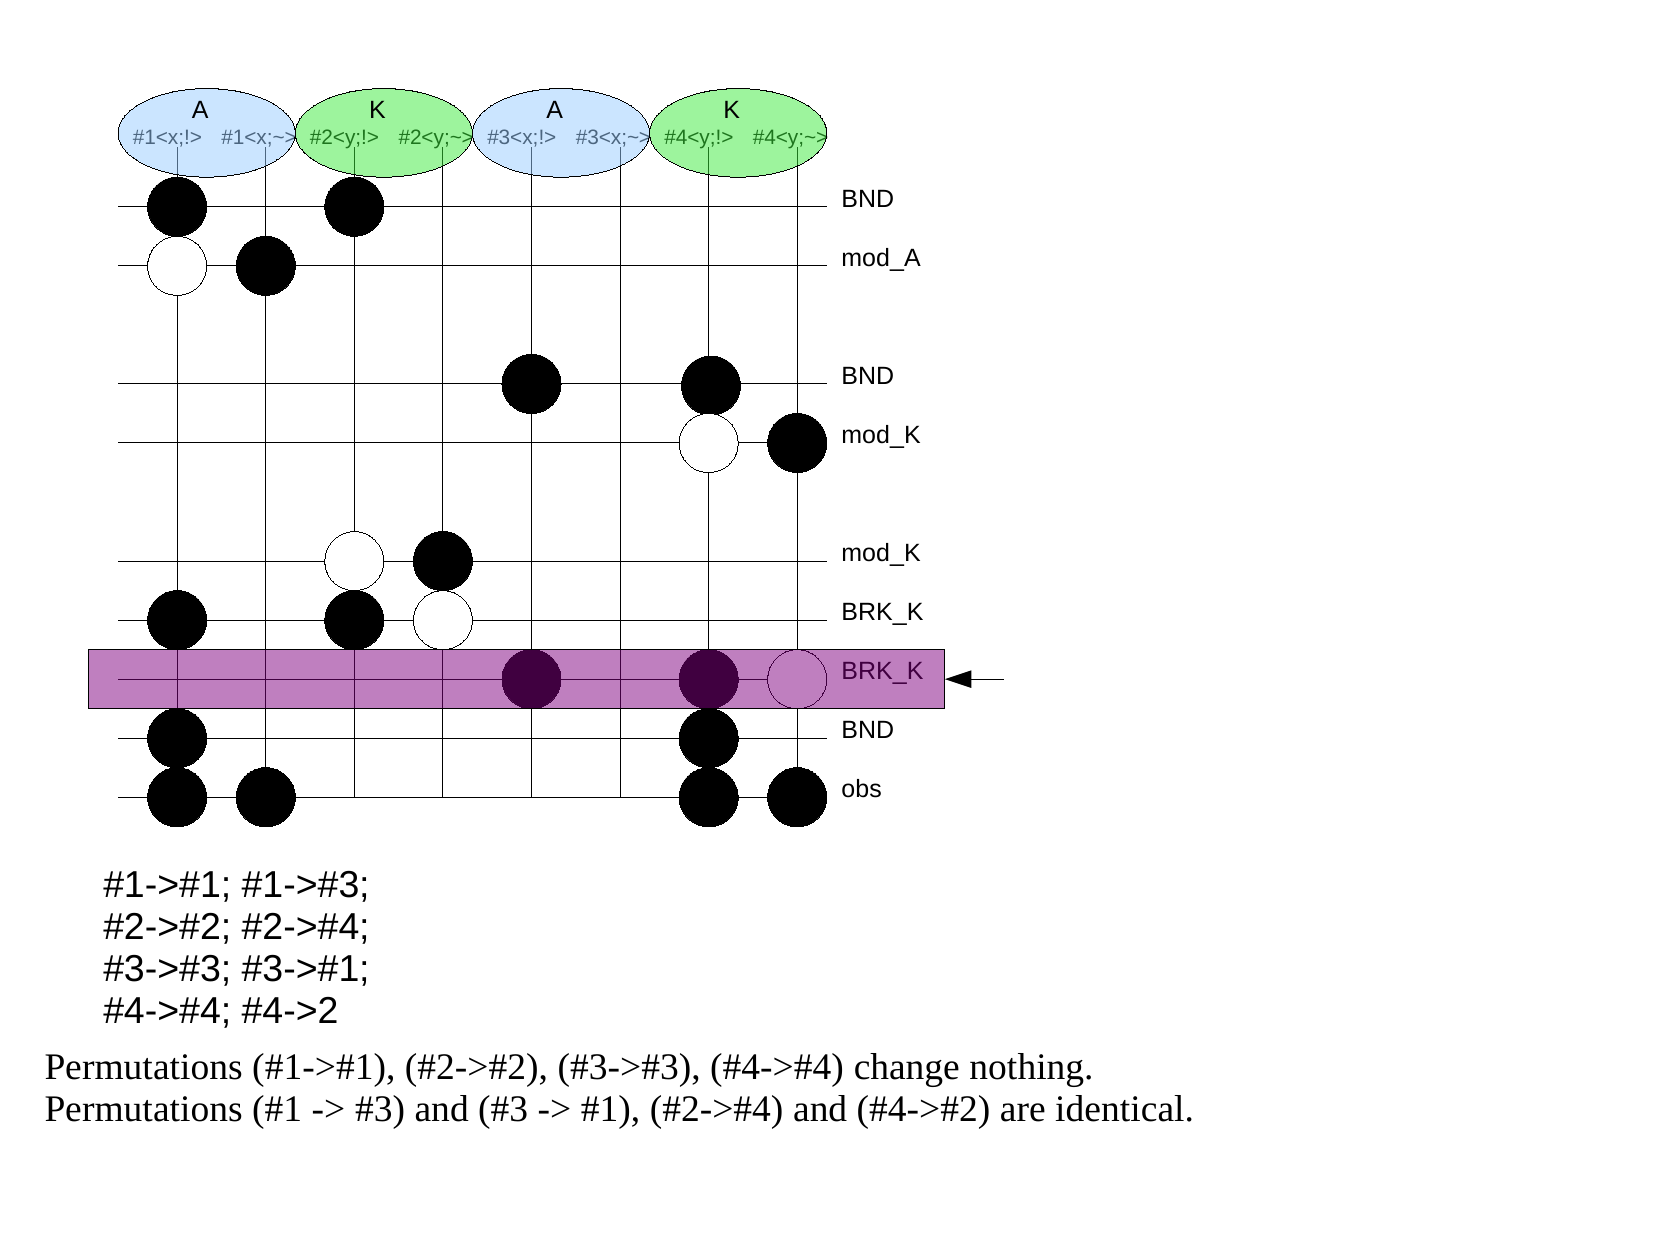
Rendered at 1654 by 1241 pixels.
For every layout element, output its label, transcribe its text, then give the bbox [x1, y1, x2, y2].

text_box BND [826, 709, 910, 768]
text_box #1<x;~> [284, 141, 295, 156]
text_box #4<y;~> [815, 118, 843, 156]
text_box [147, 177, 207, 296]
text_box #2<y;~> [461, 141, 472, 156]
text_box [236, 767, 296, 827]
text_box #2<y;!> [295, 139, 307, 156]
text_box #1<x;!> [118, 140, 129, 156]
text_box obs [826, 767, 897, 827]
text_box A [531, 88, 578, 132]
text_box [88, 531, 945, 827]
text_box Permutations (#1->#1), (#2->#2), (#3->#3), (#4->#4) change nothing. Permutations (#1 -> #3) and (#3 -> #1), (#2->#4) and (#4->#2) are identical. [29, 1038, 1210, 1182]
text_box BND [826, 177, 910, 236]
text_box #1->#1; #1->#3; #2->#2; #2->#4; #3->#3; #3->#1; #4->#4; #4->2 [88, 856, 385, 1040]
text_box [501, 354, 562, 414]
text_box BRK_K [826, 590, 939, 649]
text_box [767, 767, 827, 827]
text_box #4<y;!> [649, 138, 661, 156]
text_box mod_K [826, 531, 937, 590]
text_box mod_K [826, 413, 937, 473]
text_box [679, 356, 741, 473]
text_box [118, 89, 827, 178]
text_box K [354, 88, 401, 132]
text_box A [177, 88, 224, 132]
text_box #3<x;~> [638, 142, 649, 156]
text_box BND [826, 354, 910, 413]
text_box #3<x;!> [472, 138, 484, 156]
text_box [767, 413, 827, 473]
text_box mod_A [826, 236, 937, 296]
text_box K [708, 88, 756, 132]
text_box [236, 236, 296, 296]
text_box [324, 177, 384, 237]
